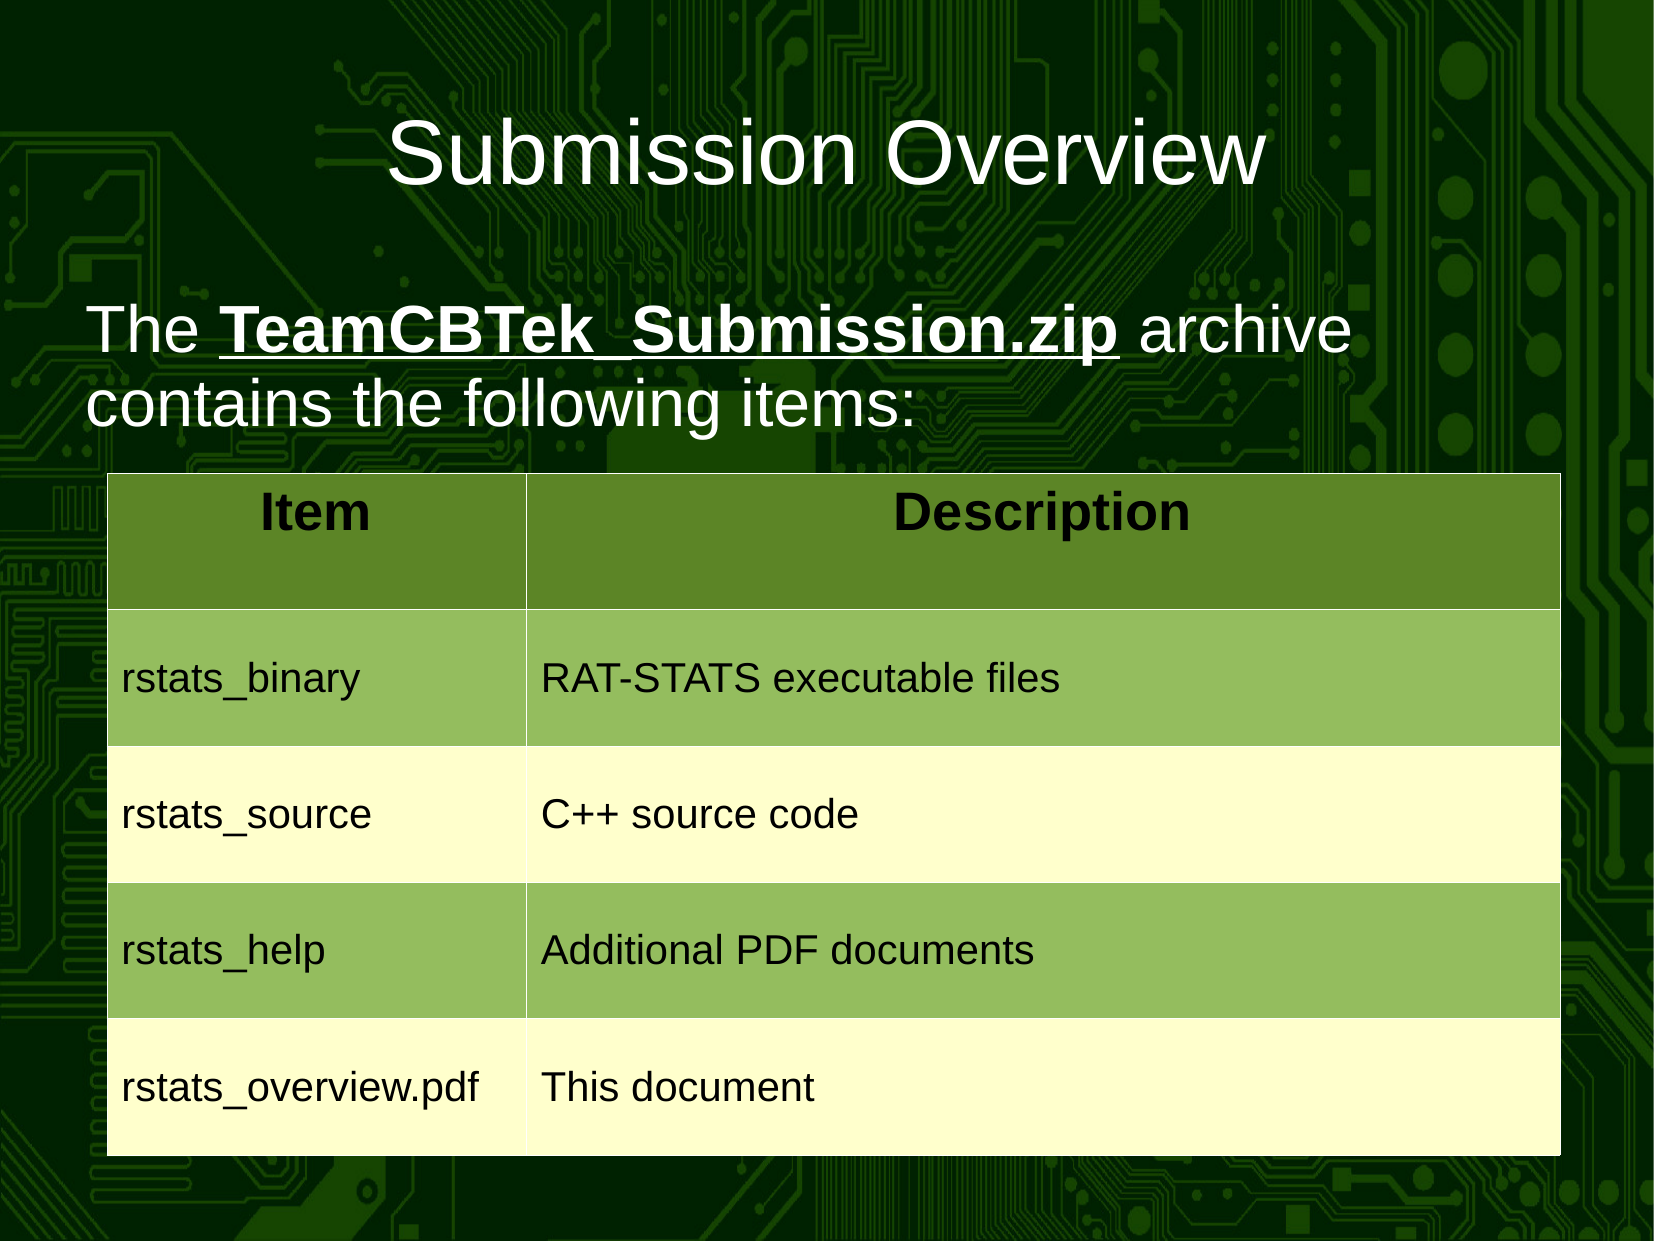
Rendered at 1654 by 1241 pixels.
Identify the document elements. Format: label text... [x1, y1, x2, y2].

picture [0, 0, 1654, 1241]
table_cell rstats_overview.pdf [108, 1019, 526, 1155]
table_cell Additional PDF documents [527, 883, 1560, 1018]
title Submission Overview [82, 49, 1571, 257]
table_cell rstats_help [108, 883, 526, 1018]
table_header Item [108, 474, 526, 609]
text_box The TeamCBTek_Submission.zip archive contains the following items: [15, 291, 1606, 455]
table_cell C++ source code [527, 747, 1560, 882]
table_cell RAT-STATS executable files [527, 610, 1560, 746]
table_cell rstats_source [108, 747, 526, 882]
table_header Description [527, 474, 1560, 609]
table_cell This document [527, 1019, 1560, 1155]
table_cell rstats_binary [108, 610, 526, 746]
